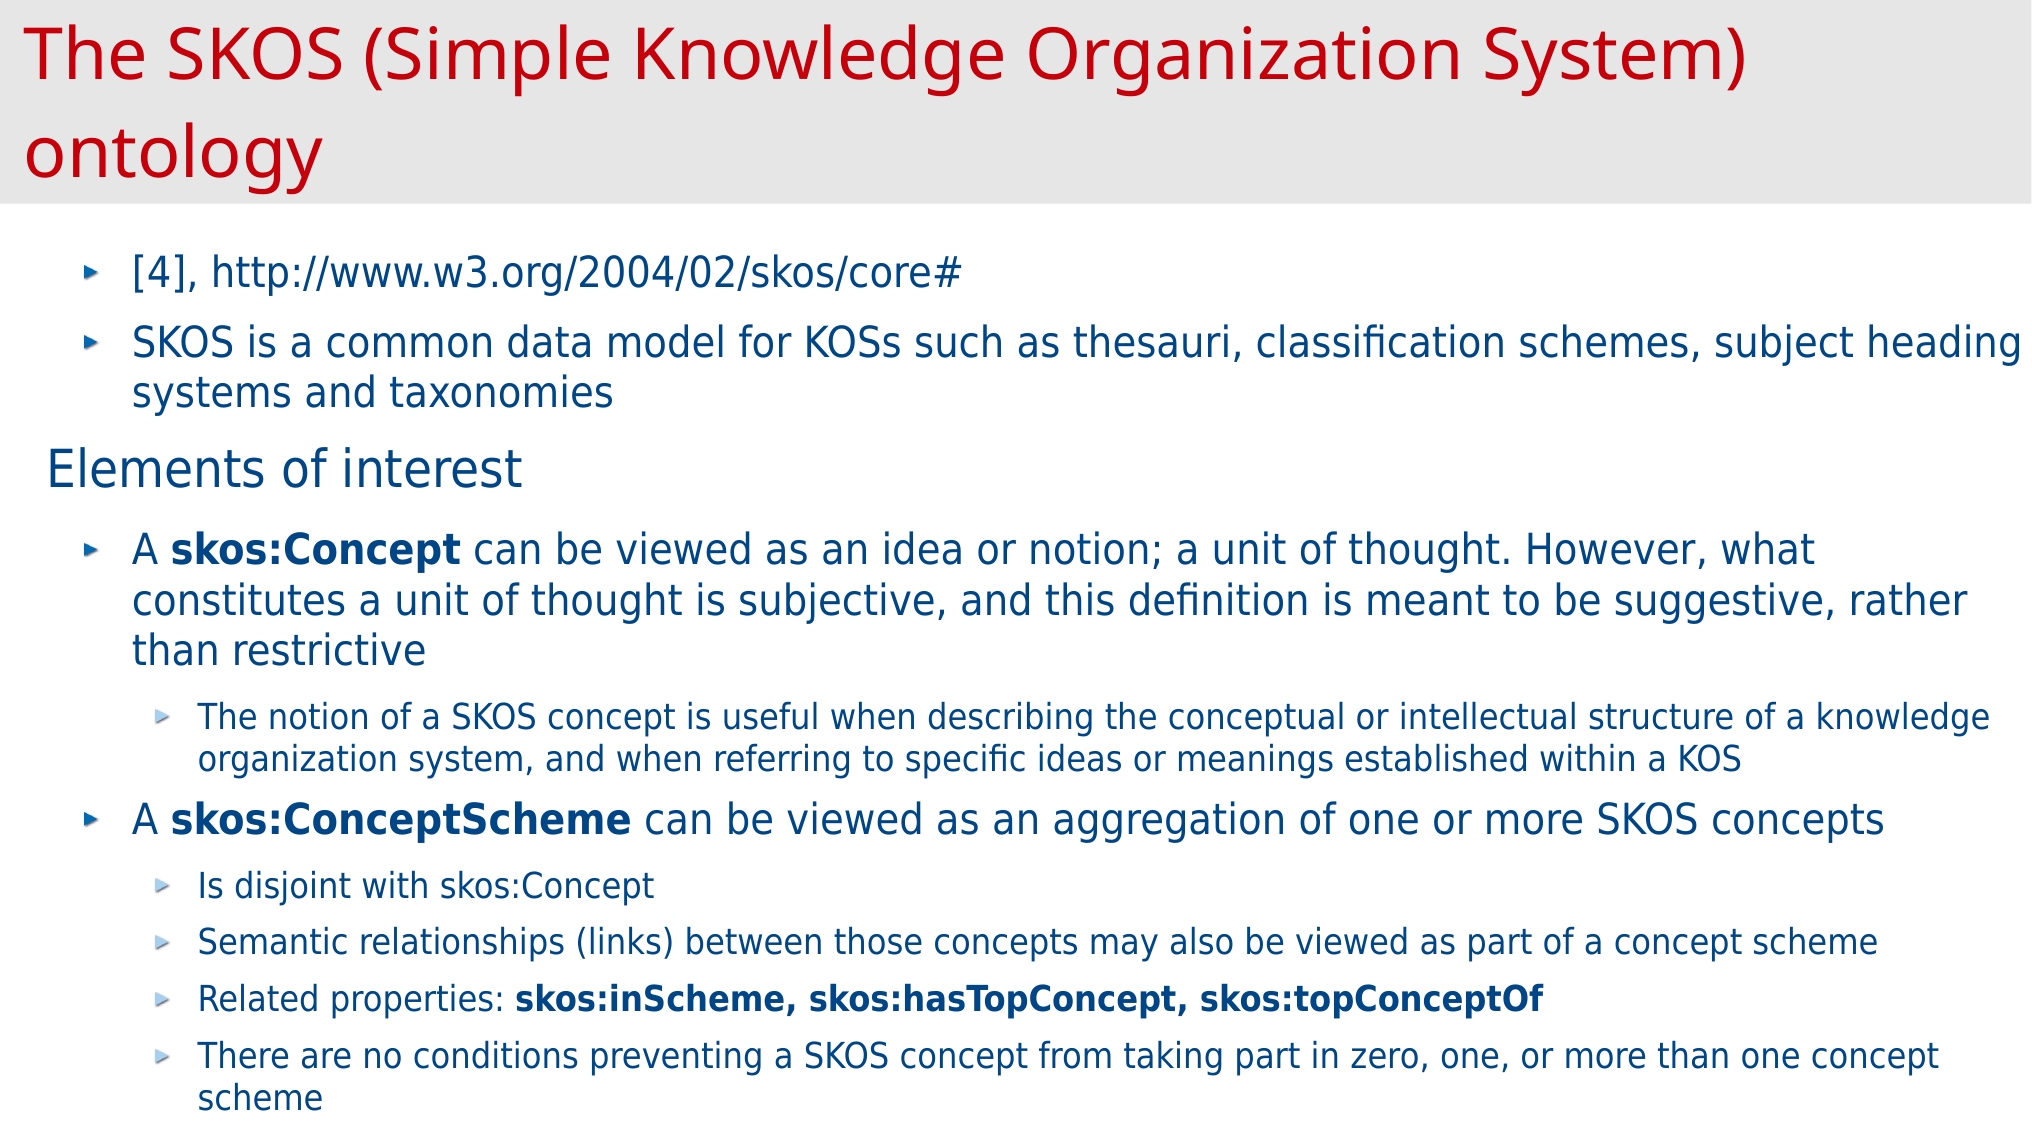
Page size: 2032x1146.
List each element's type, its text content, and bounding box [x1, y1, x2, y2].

title The SKOS (Simple Knowledge Organization System) ontology [0, 0, 2032, 204]
list [4], http://www.w3.org/2004/02/skos/core# SKOS is a common data model for KOSs such as thesauri, classification schemes, subject heading systems and taxonomies Elements of interest A skos:Concept can be viewed as an idea or notion; a unit of thought. However, what constitutes a unit of thought is subjective, and this definition is meant to be suggestive, rather than restrictive The notion of a SKOS concept is useful when describing the conceptual or intellectual structure of a knowledge organization system, and when referring to specific ideas or meanings established within a KOS A skos:ConceptScheme can be viewed as an aggregation of one or more SKOS concepts Is disjoint with skos:Concept Semantic relationships (links) between those concepts may also be viewed as part of a concept scheme Related properties: skos:inScheme, skos:hasTopConcept, skos:topConceptOf There are no conditions preventing a SKOS concept from taking part in zero, one, or more than one concept scheme [0, 247, 2032, 1123]
